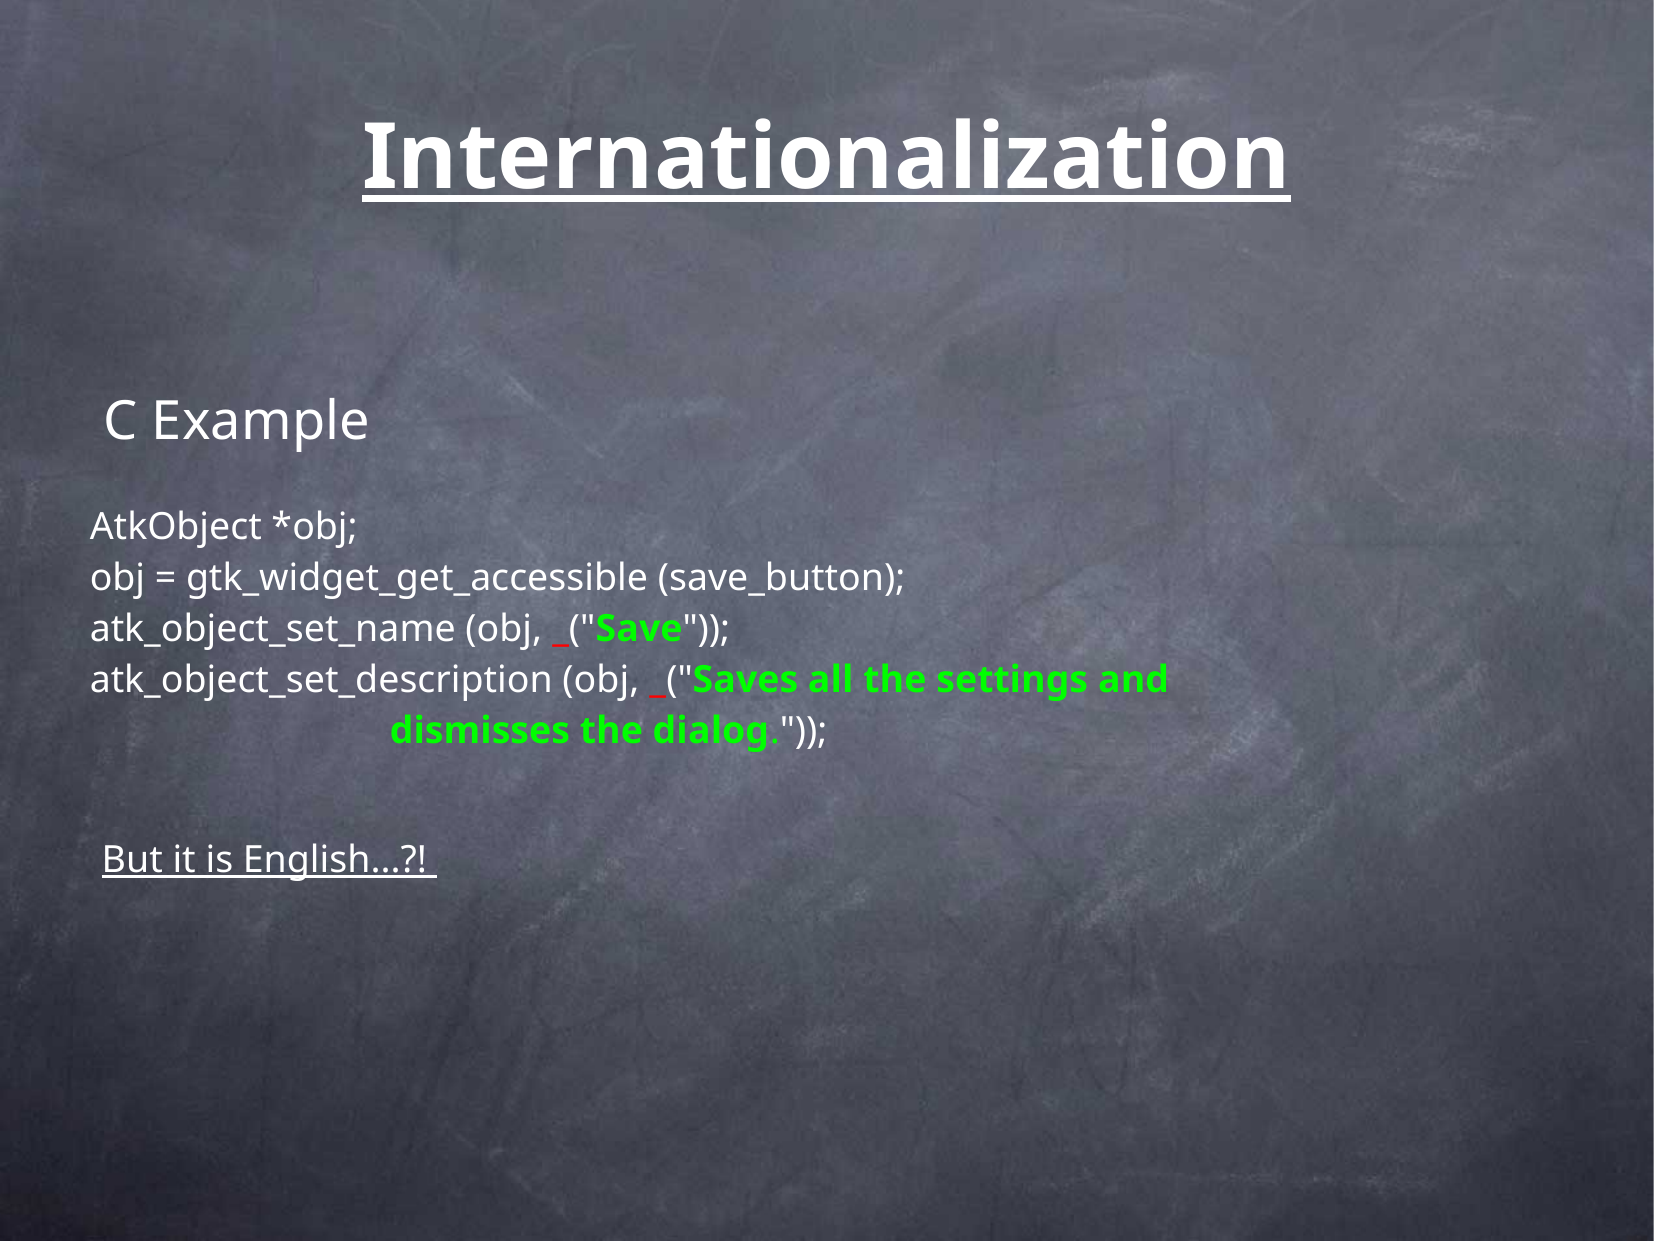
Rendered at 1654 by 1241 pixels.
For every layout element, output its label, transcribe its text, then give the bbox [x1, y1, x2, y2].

text_box AtkObject *obj; obj = gtk_widget_get_accessible (save_button); atk_object_set_name (obj, _("Save")); atk_object_set_description (obj, _("Saves all the settings and dismisses the dialog.")); [75, 491, 1538, 774]
text_box C Example [75, 337, 1463, 488]
text_box But it is English...?! [86, 825, 1062, 885]
picture [0, 0, 1654, 1241]
title Internationalization [82, 56, 1571, 250]
